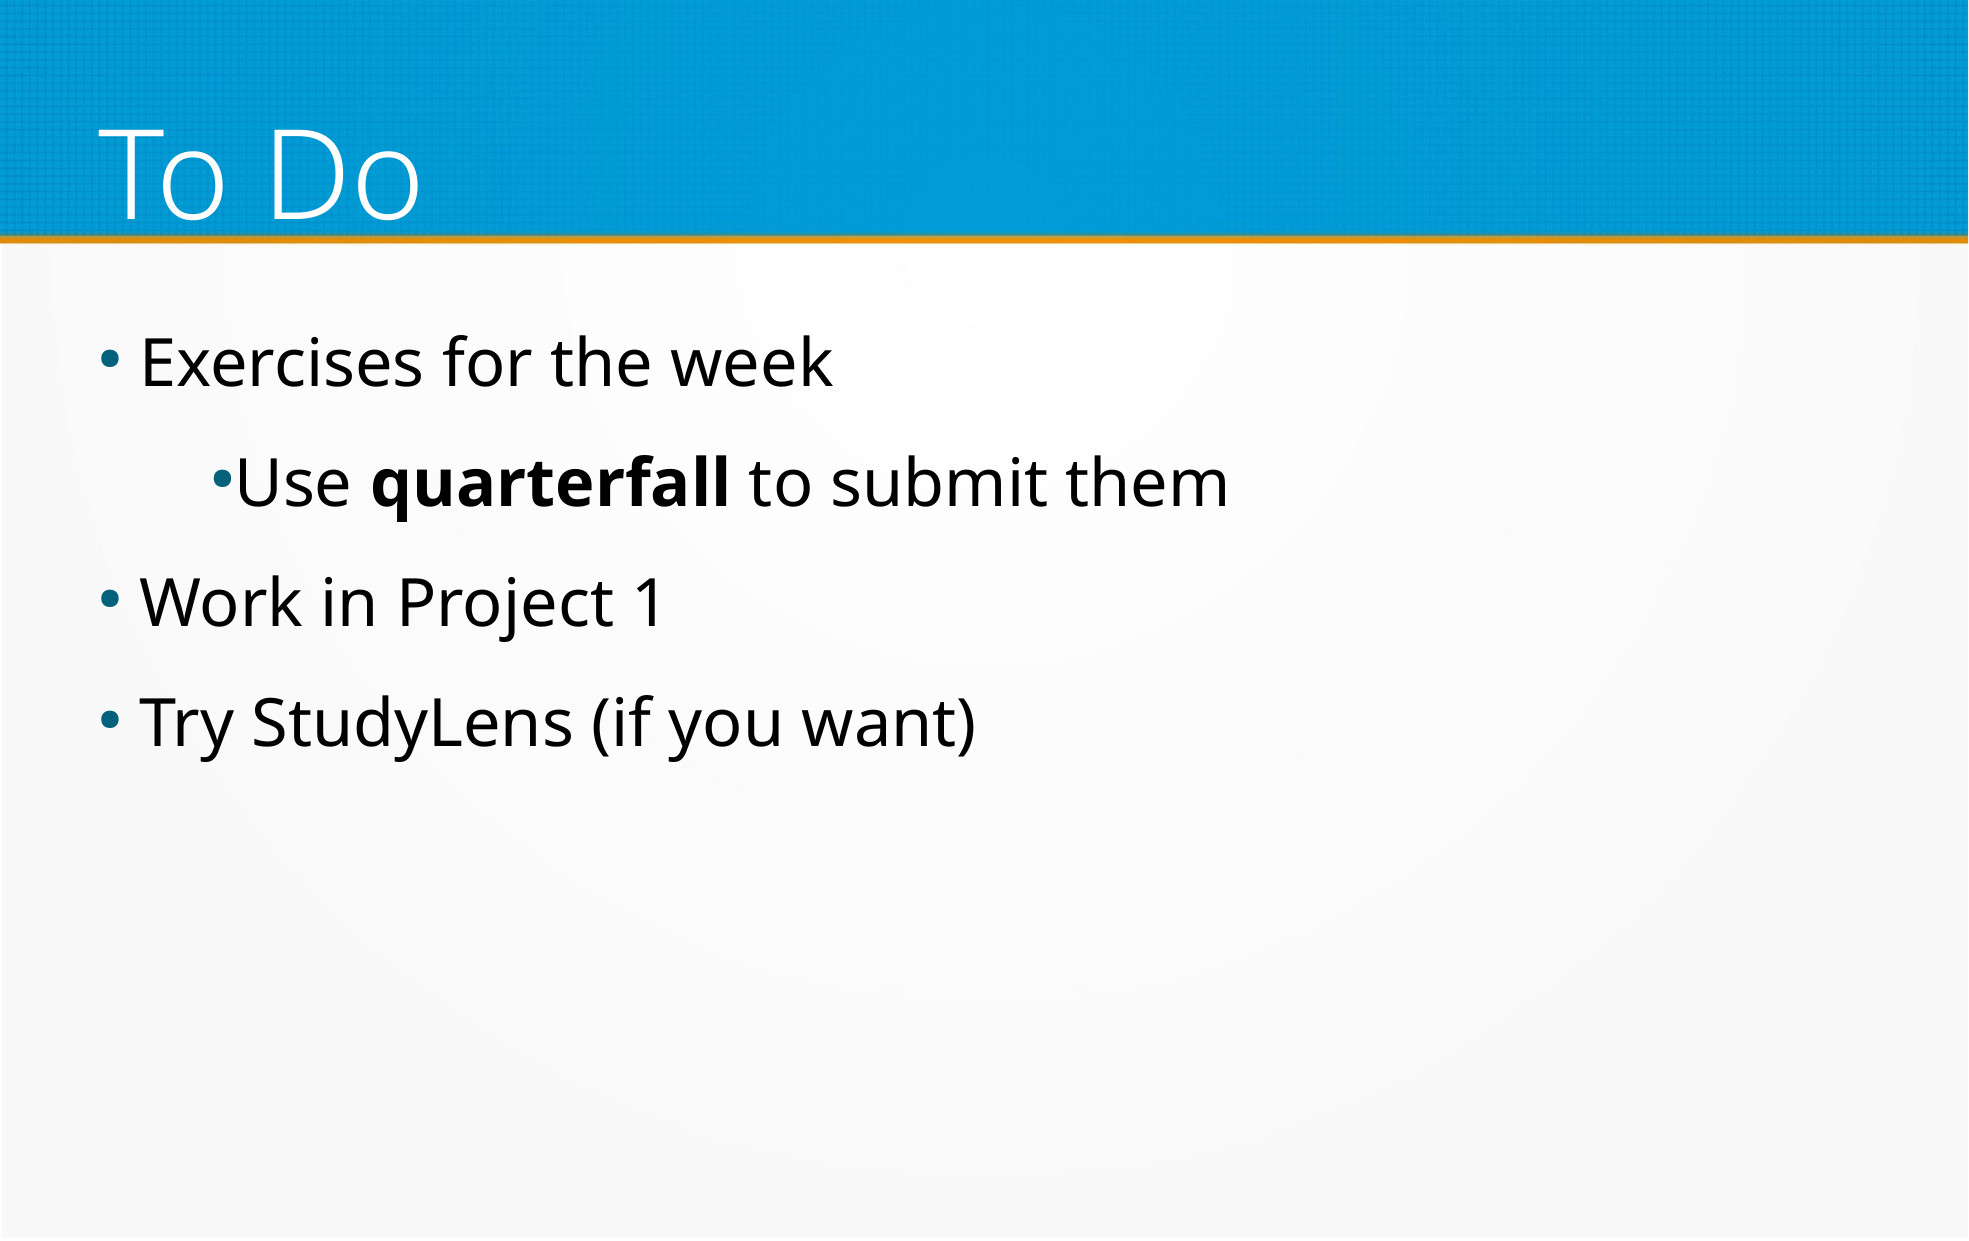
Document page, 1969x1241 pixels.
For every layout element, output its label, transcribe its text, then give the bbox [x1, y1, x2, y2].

picture [0, 233, 1969, 1241]
list Exercises for the week Use quarterfall to submit them Work in Project 1 Try StudyLens (if you want) [98, 315, 1860, 1156]
title To Do [98, 49, 1870, 257]
